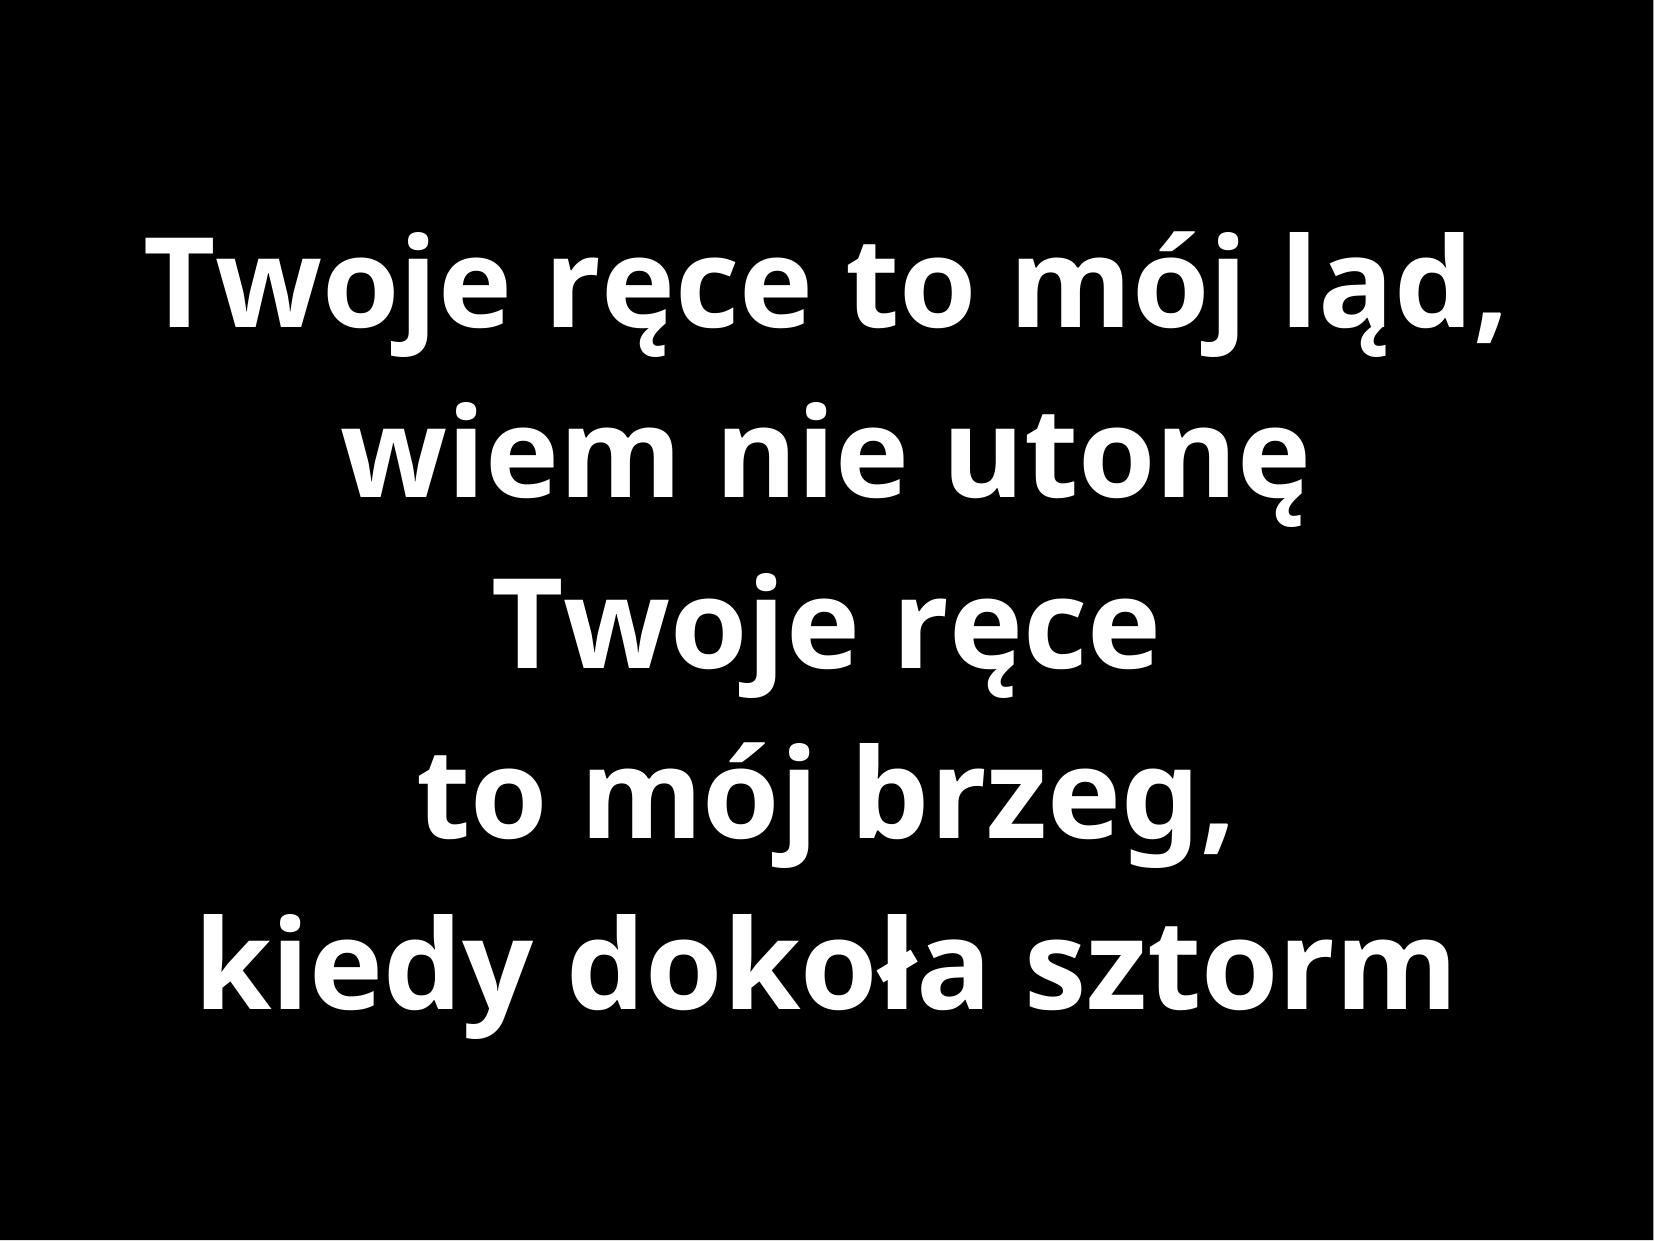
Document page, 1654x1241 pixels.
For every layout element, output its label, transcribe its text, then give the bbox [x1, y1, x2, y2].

title Twoje ręce to mój ląd, wiem nie utonę Twoje ręce to mój brzeg, kiedy dokoła sztorm [0, 0, 1654, 1241]
